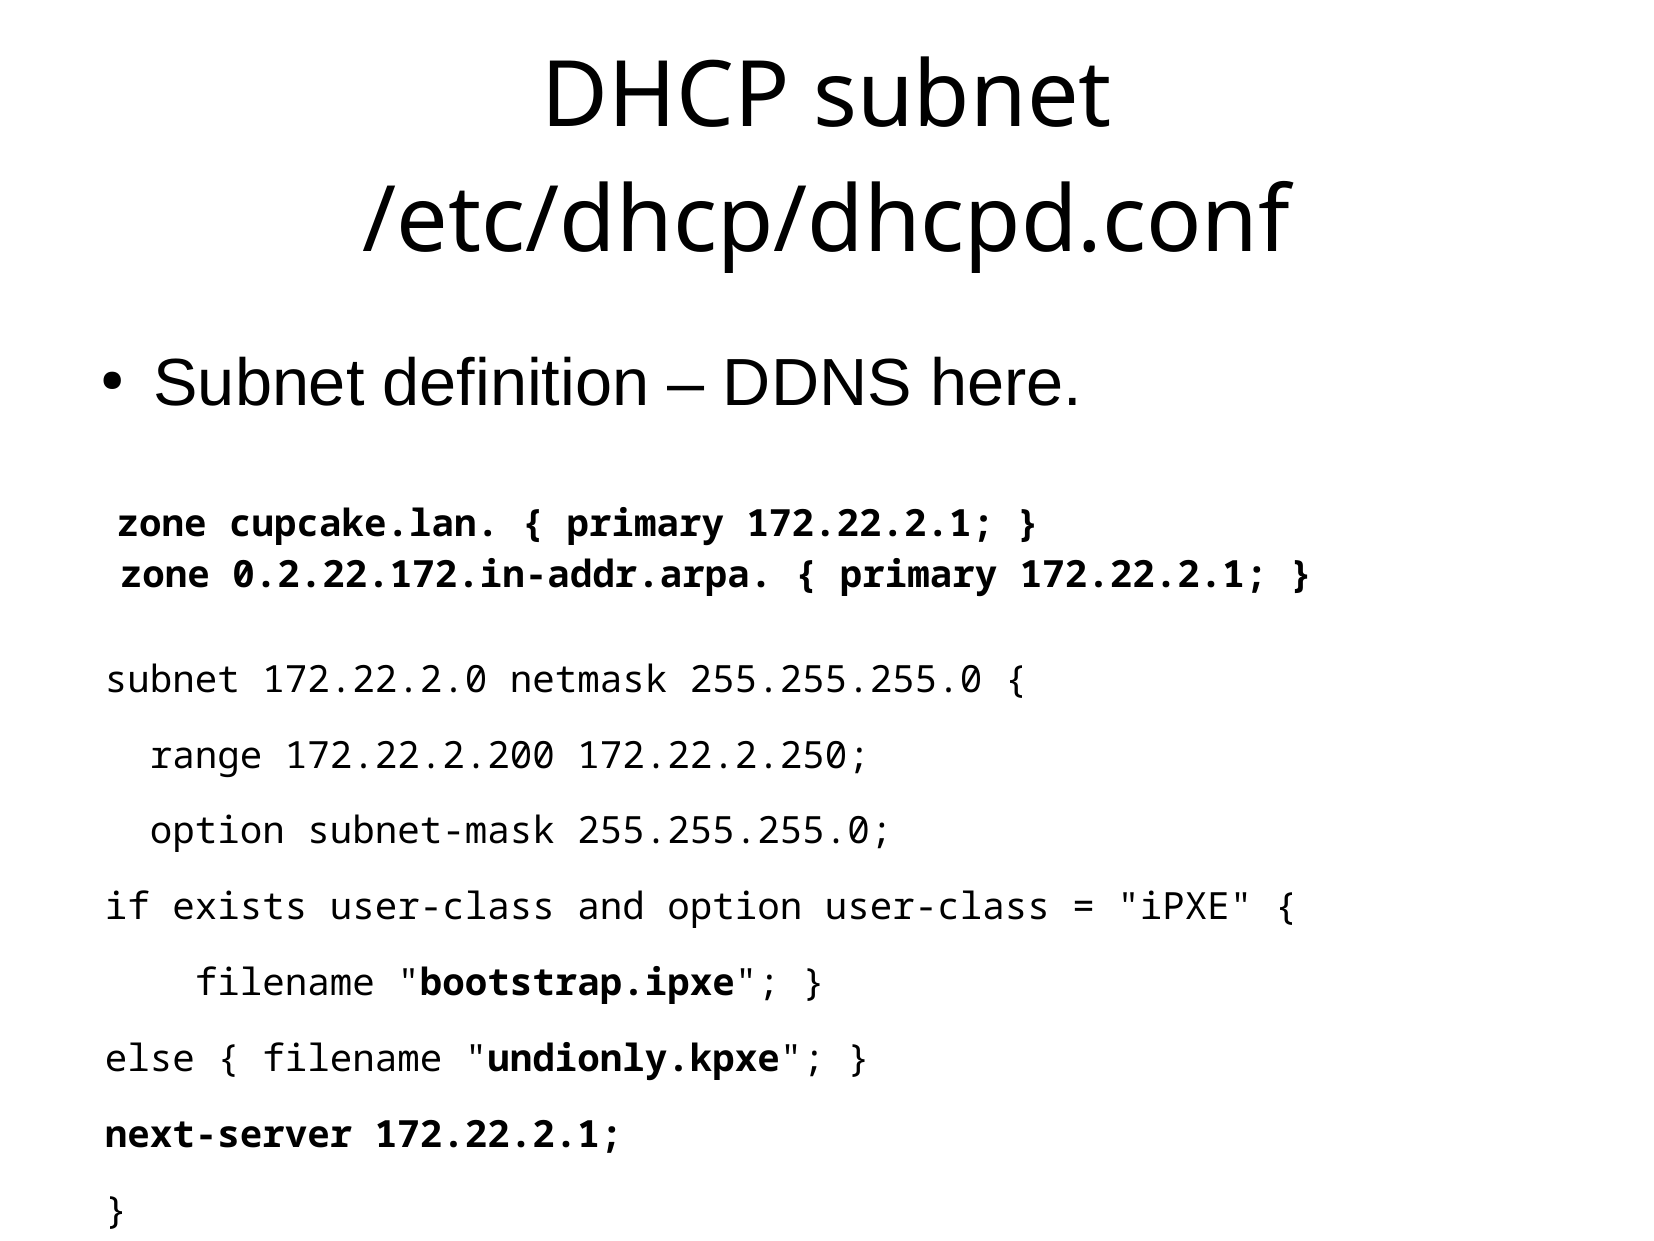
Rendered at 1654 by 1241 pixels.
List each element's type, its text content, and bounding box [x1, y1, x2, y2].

text_box subnet 172.22.2.0 netmask 255.255.255.0 { range 172.22.2.200 172.22.2.250; option subnet-mask 255.255.255.0; if exists user-class and option user-class = "iPXE" { filename "bootstrap.ipxe"; } else { filename "undionly.kpxe"; } next-server 172.22.2.1; } [90, 645, 1366, 1171]
list Subnet definition – DDNS here. [82, 345, 1571, 1065]
text_box zone cupcake.lan. { primary 172.22.2.1; } zone 0.2.22.172.in-addr.arpa. { primary 172.22.2.1; } [60, 489, 1441, 636]
title DHCP subnet /etc/dhcp/dhcpd.conf [82, 42, 1571, 264]
